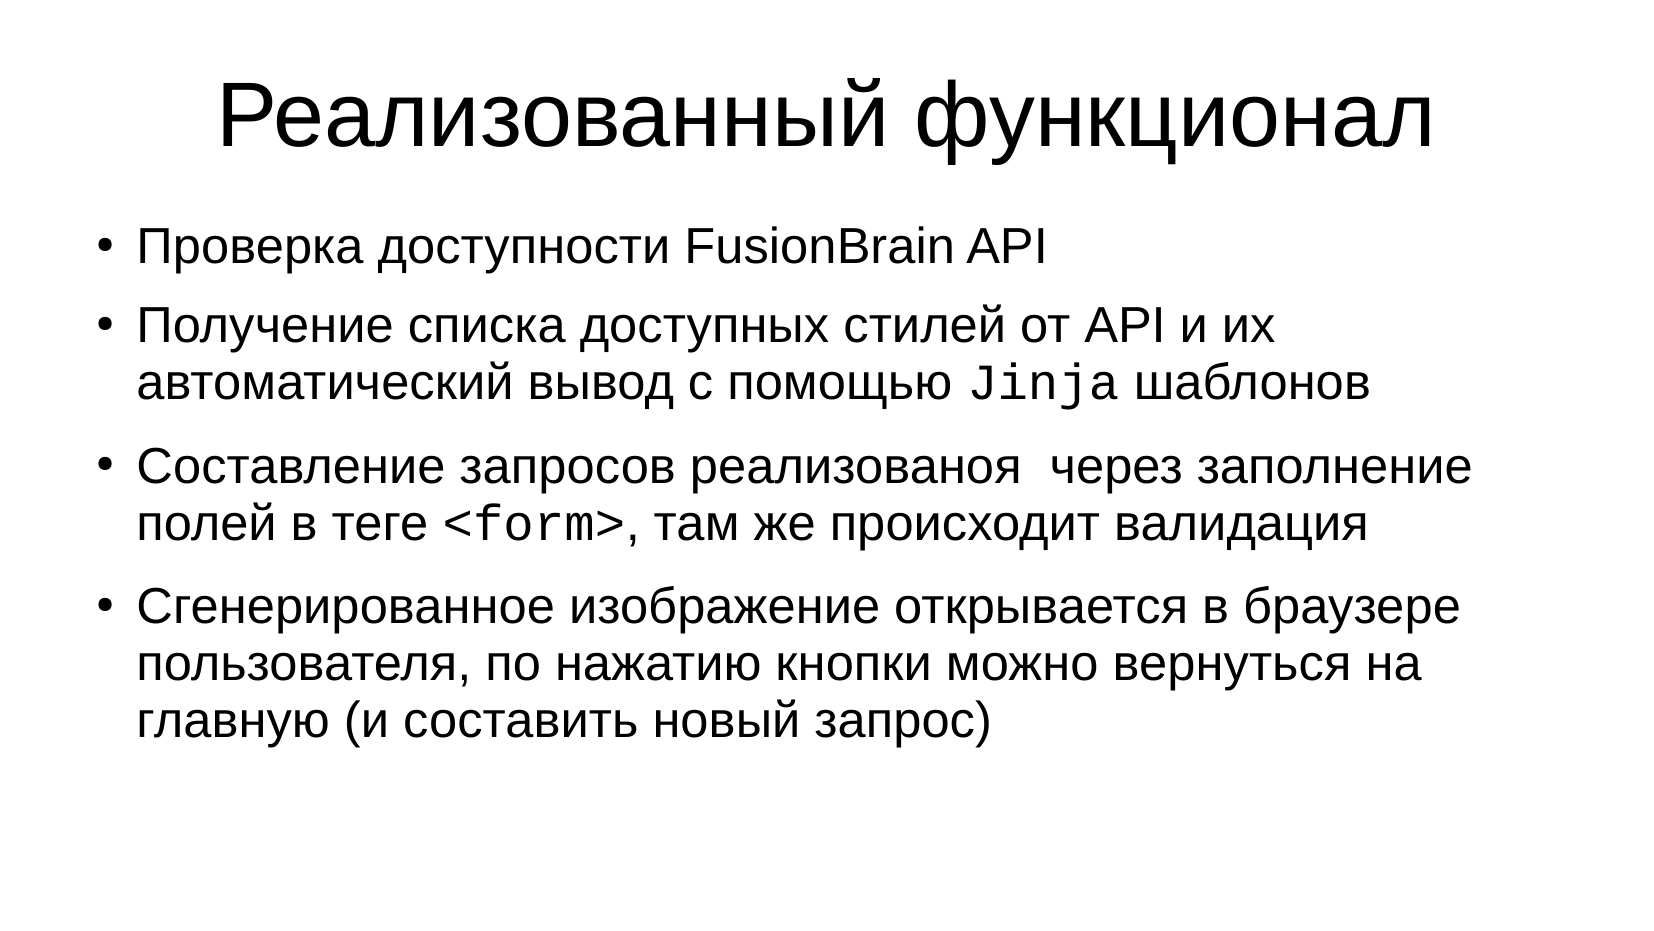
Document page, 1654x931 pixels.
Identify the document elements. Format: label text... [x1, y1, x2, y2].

list Проверка доступности FusionBrain API Получение списка доступных стилей от API и их автоматический вывод с помощью Jinja шаблонов Составление запросов реализованоя через заполнение полей в теге <form>, там же происходит валидация Сгенерированное изображение открывается в браузере пользователя, по нажатию кнопки можно вернуться на главную (и составить новый запрос) [82, 217, 1571, 758]
title Реализованный функционал [82, 37, 1571, 193]
